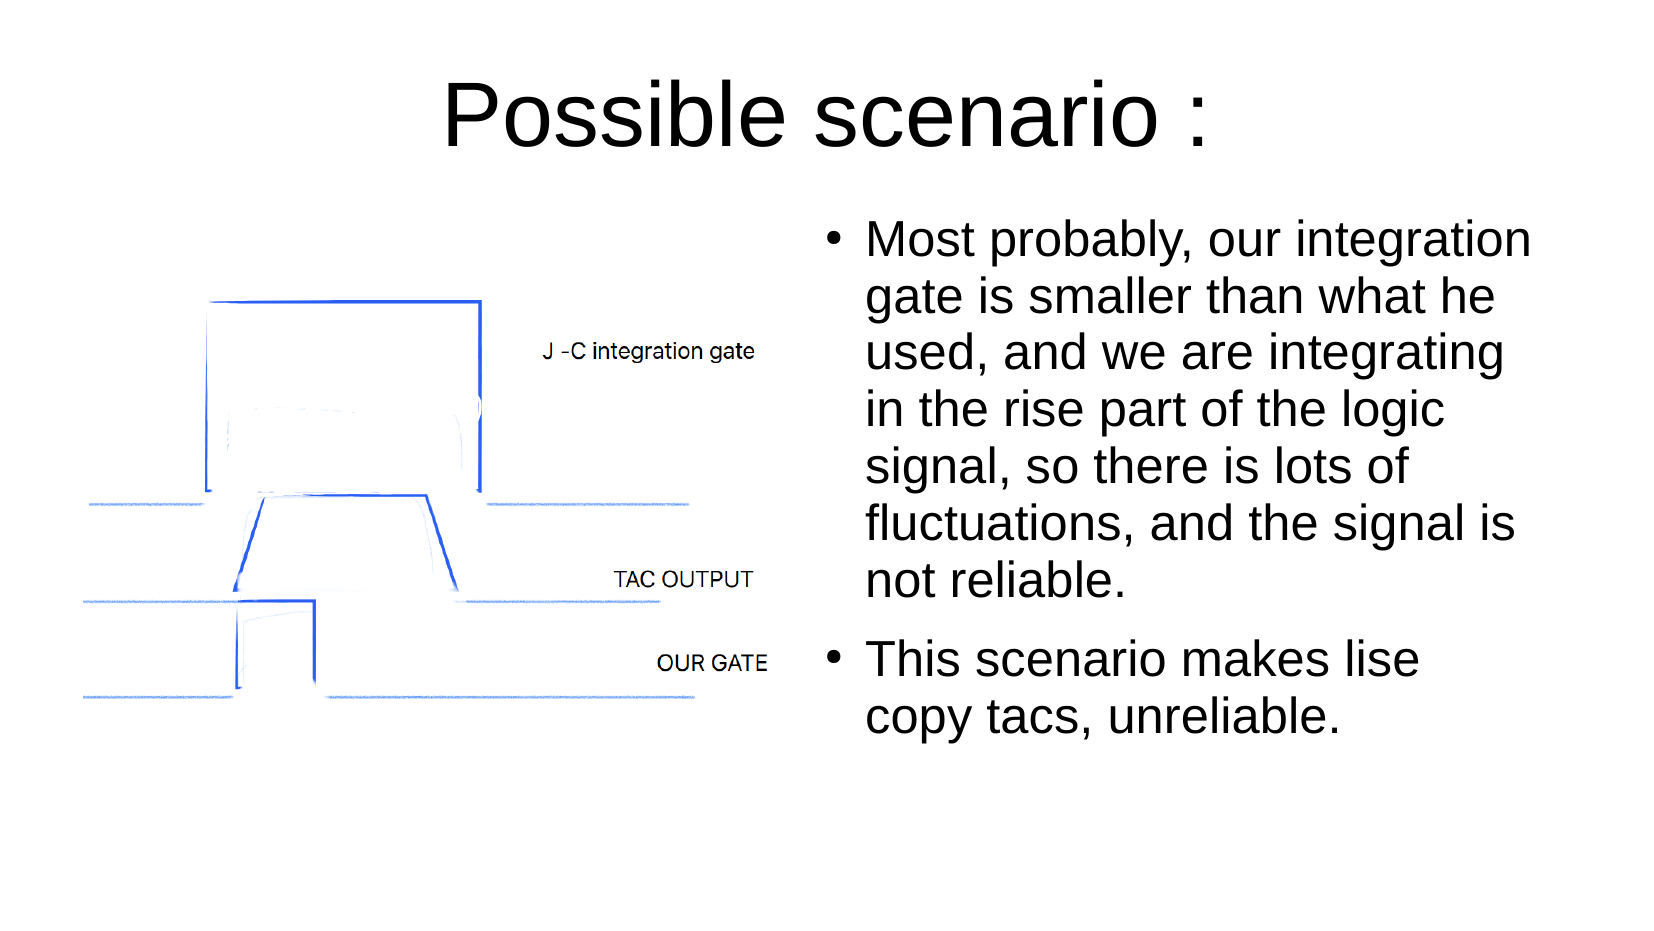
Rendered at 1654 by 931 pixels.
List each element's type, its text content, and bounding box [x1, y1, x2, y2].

picture [83, 260, 788, 751]
title Possible scenario : [82, 37, 1571, 193]
list Most probably, our integration gate is smaller than what he used, and we are integrating in the rise part of the logic signal, so there is lots of fluctuations, and the signal is not reliable. This scenario makes lise copy tacs, unreliable. [811, 210, 1538, 751]
